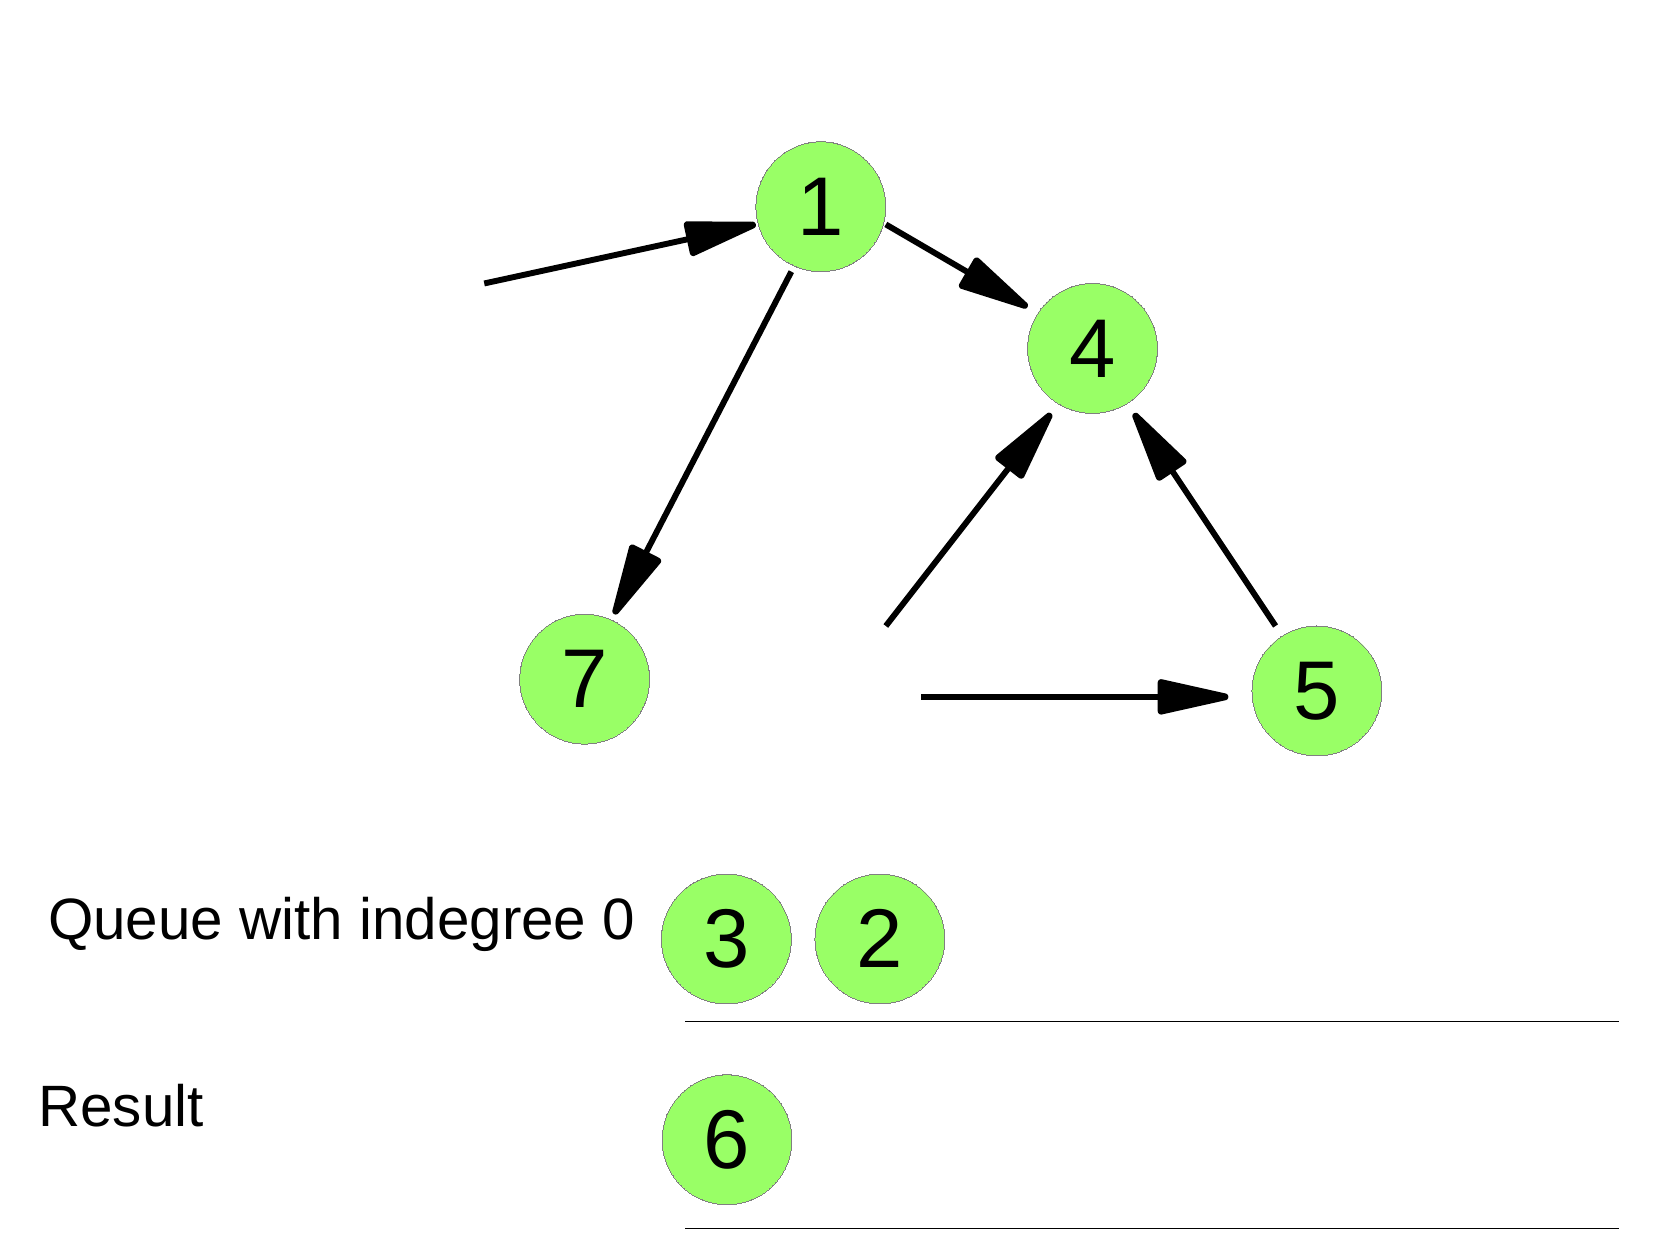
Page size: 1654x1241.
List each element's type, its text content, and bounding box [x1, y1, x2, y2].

text_box 6 [662, 1074, 792, 1205]
text_box 2 [814, 874, 945, 1004]
text_box 1 [755, 141, 886, 272]
text_box Result [23, 1065, 219, 1146]
text_box 4 [1027, 283, 1158, 414]
text_box 7 [519, 614, 650, 745]
text_box 3 [661, 874, 792, 1004]
text_box 5 [1251, 625, 1382, 756]
text_box Queue with indegree 0 [33, 879, 650, 960]
